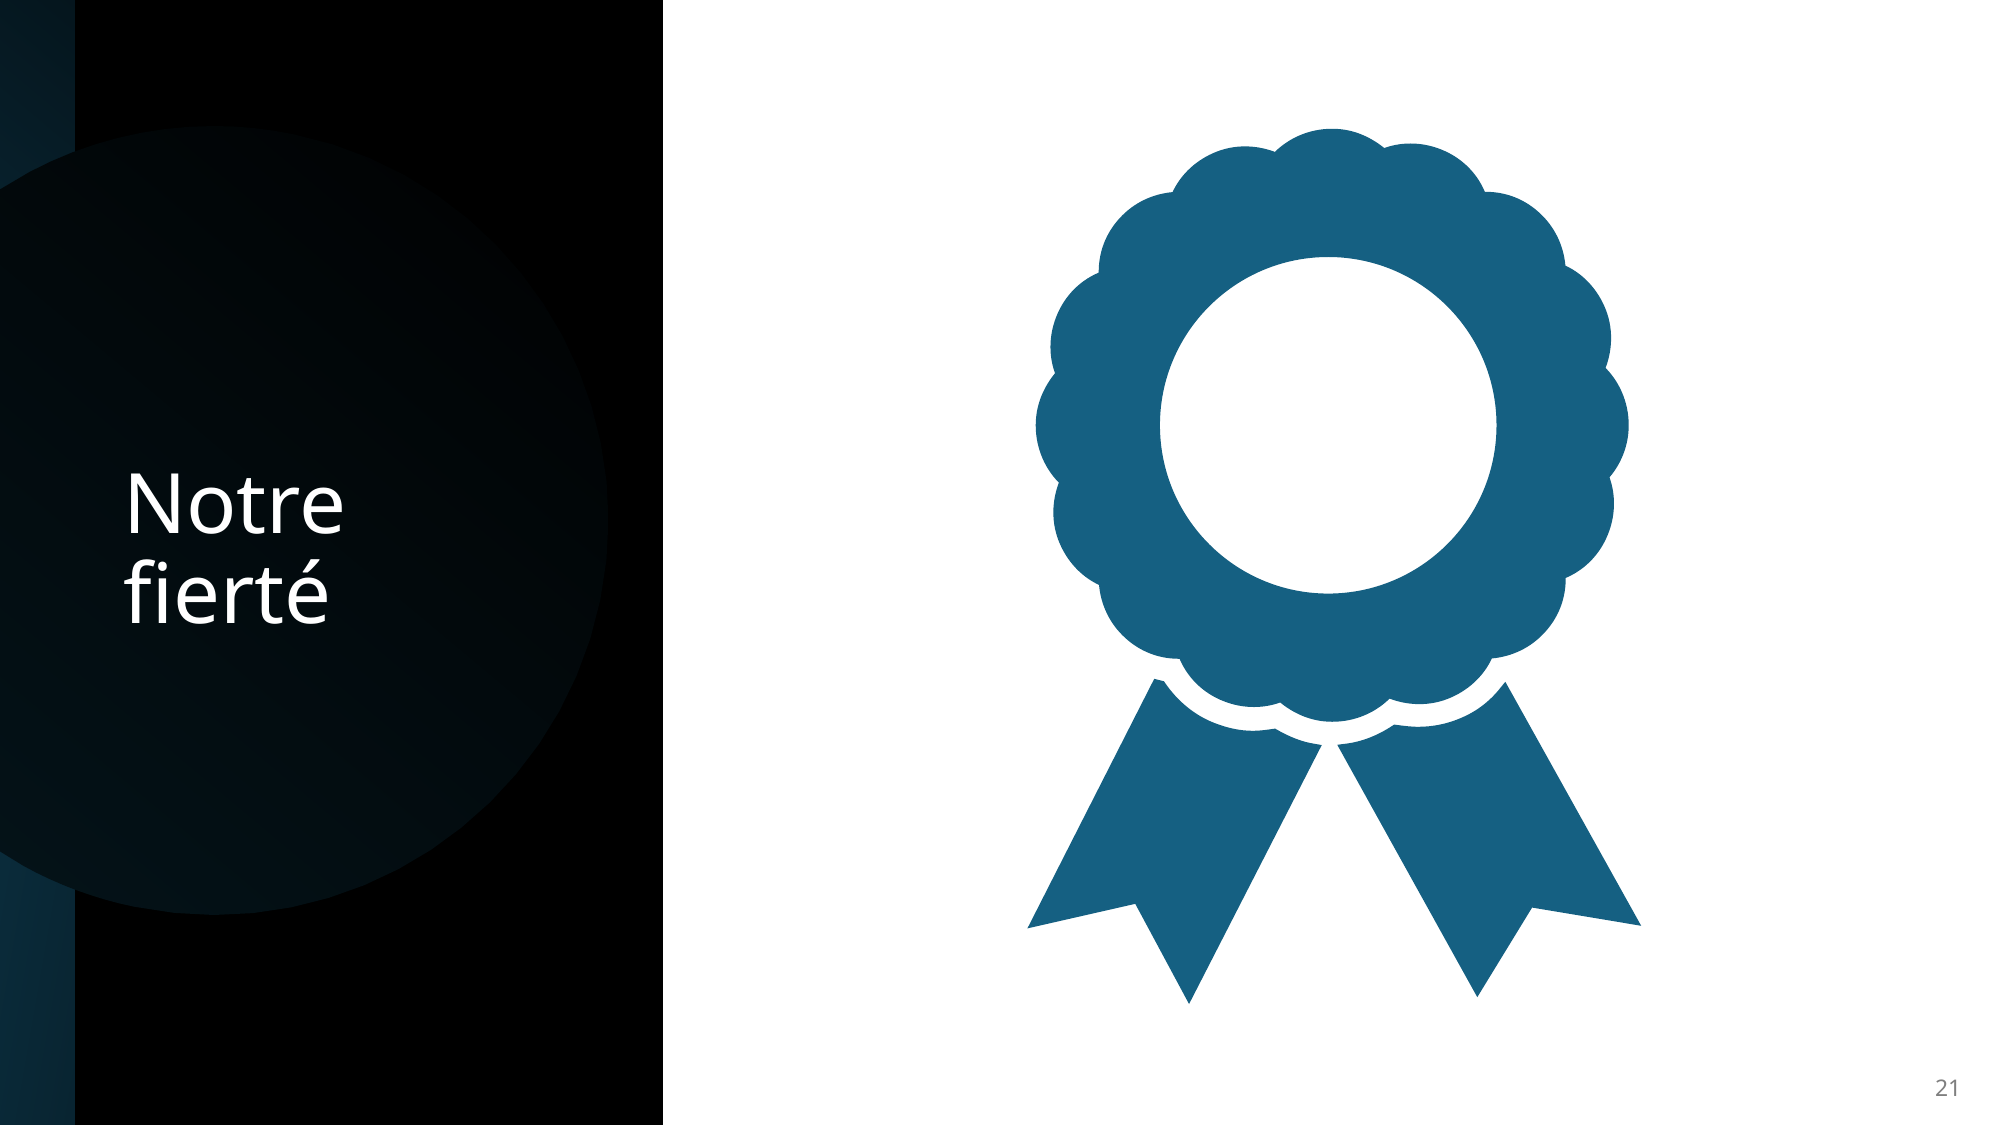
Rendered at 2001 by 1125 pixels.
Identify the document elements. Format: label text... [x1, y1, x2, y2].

title Notre fierté [108, 453, 581, 958]
text_box [0, 0, 2000, 1125]
picture [845, 76, 1818, 1049]
